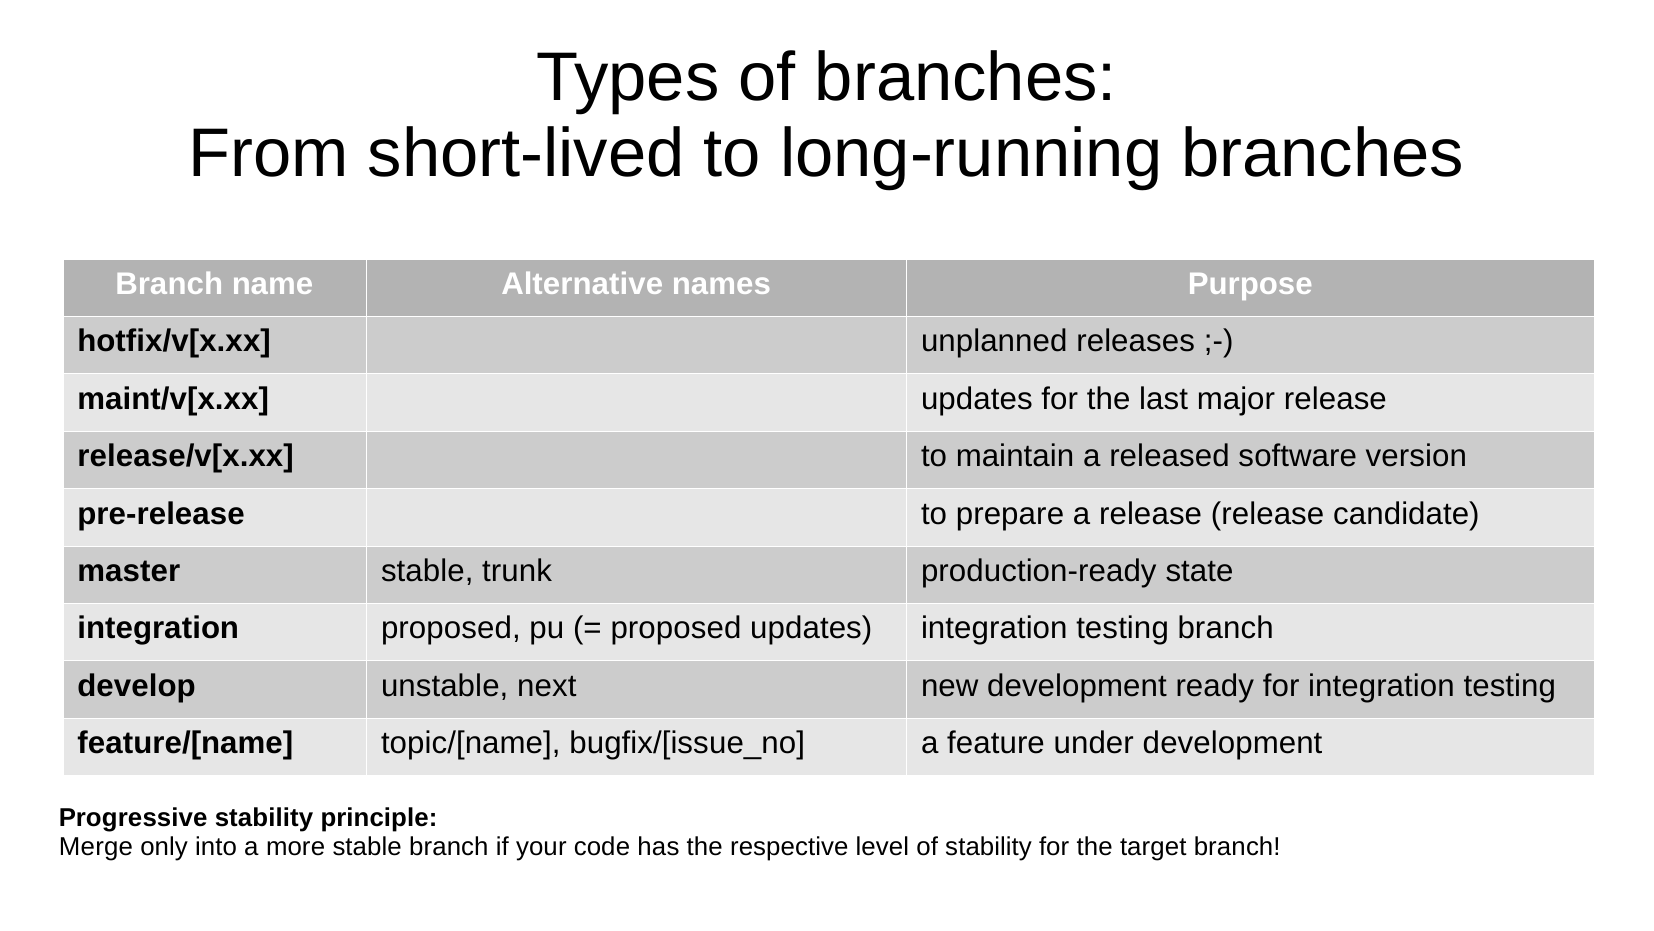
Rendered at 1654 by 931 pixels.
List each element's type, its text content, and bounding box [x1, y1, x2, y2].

table_cell unstable, next [367, 661, 906, 718]
table_cell to maintain a released software version [907, 432, 1594, 488]
table_cell pre-release [64, 489, 366, 546]
table_cell [367, 317, 906, 373]
table_cell develop [64, 661, 366, 718]
title Types of branches: From short-lived to long-running branches [82, 37, 1571, 193]
table_cell stable, trunk [367, 547, 906, 603]
table_cell unplanned releases ;-) [907, 317, 1594, 373]
table_cell hotfix/v[x.xx] [64, 317, 366, 373]
table_cell updates for the last major release [907, 374, 1594, 431]
table_cell to prepare a release (release candidate) [907, 489, 1594, 546]
table_cell release/v[x.xx] [64, 432, 366, 488]
table_cell topic/[name], bugfix/[issue_no] [367, 719, 906, 775]
table_cell master [64, 547, 366, 603]
table_cell feature/[name] [64, 719, 366, 775]
table_cell proposed, pu (= proposed updates) [367, 604, 906, 660]
list Progressive stability principle: Merge only into a more stable branch if your code has the respective level of stability for the target branch! [59, 803, 1548, 863]
table_cell [367, 432, 906, 488]
table_cell [367, 489, 906, 546]
table_cell production-ready state [907, 547, 1594, 603]
table_header Alternative names [367, 260, 906, 316]
table_header Branch name [64, 260, 366, 316]
table_cell new development ready for integration testing [907, 661, 1594, 718]
table_cell [367, 374, 906, 431]
table_cell integration testing branch [907, 604, 1594, 660]
table_cell integration [64, 604, 366, 660]
table_header Purpose [907, 260, 1594, 316]
table_cell maint/v[x.xx] [64, 374, 366, 431]
table_cell a feature under development [907, 719, 1594, 775]
